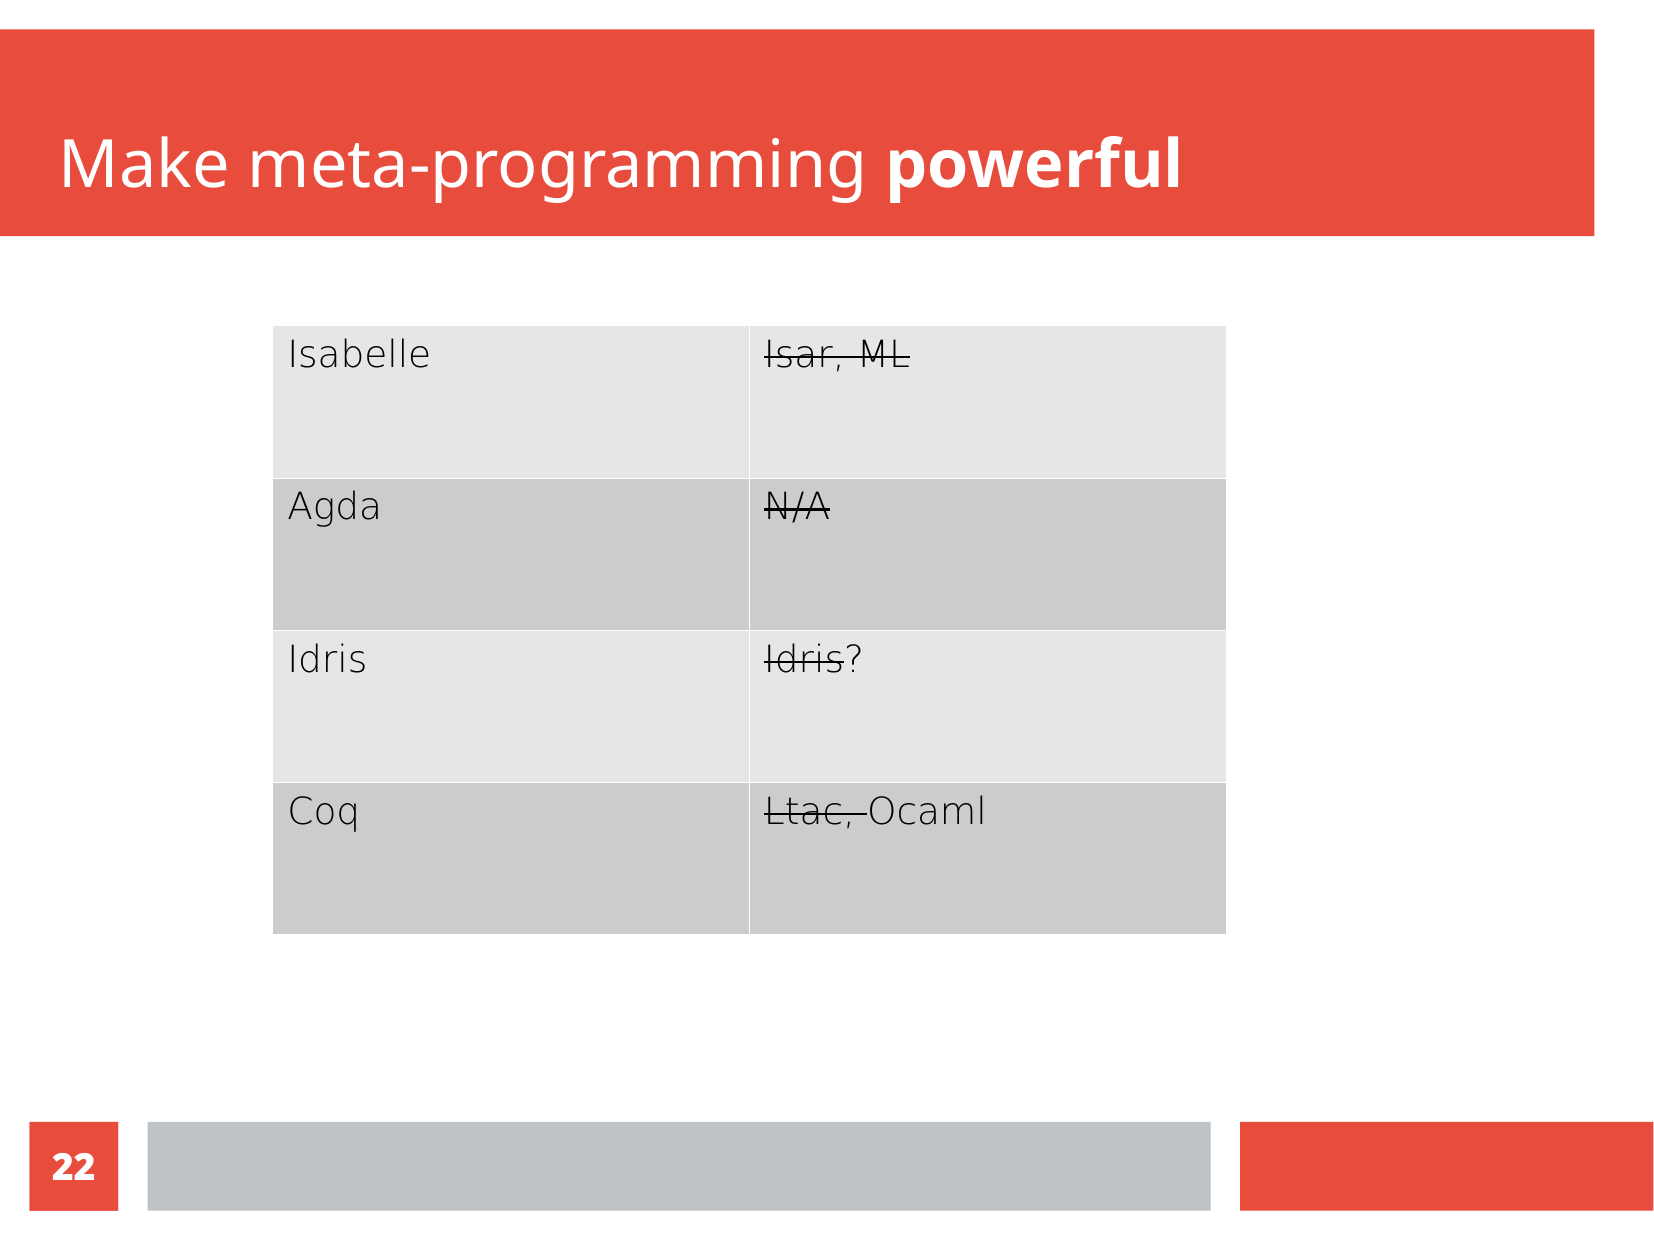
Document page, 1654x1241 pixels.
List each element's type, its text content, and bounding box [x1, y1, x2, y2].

table_header Isar, ML [750, 326, 1226, 478]
table_cell Agda [273, 479, 749, 630]
table_cell Idris [273, 631, 749, 782]
table_cell Coq [273, 783, 749, 934]
table_cell Ltac, Ocaml [750, 783, 1226, 934]
table_cell Idris? [750, 631, 1226, 782]
title Make meta-programming powerful [59, 59, 1595, 207]
table_cell N/A [750, 479, 1226, 630]
table_header Isabelle [273, 326, 749, 478]
